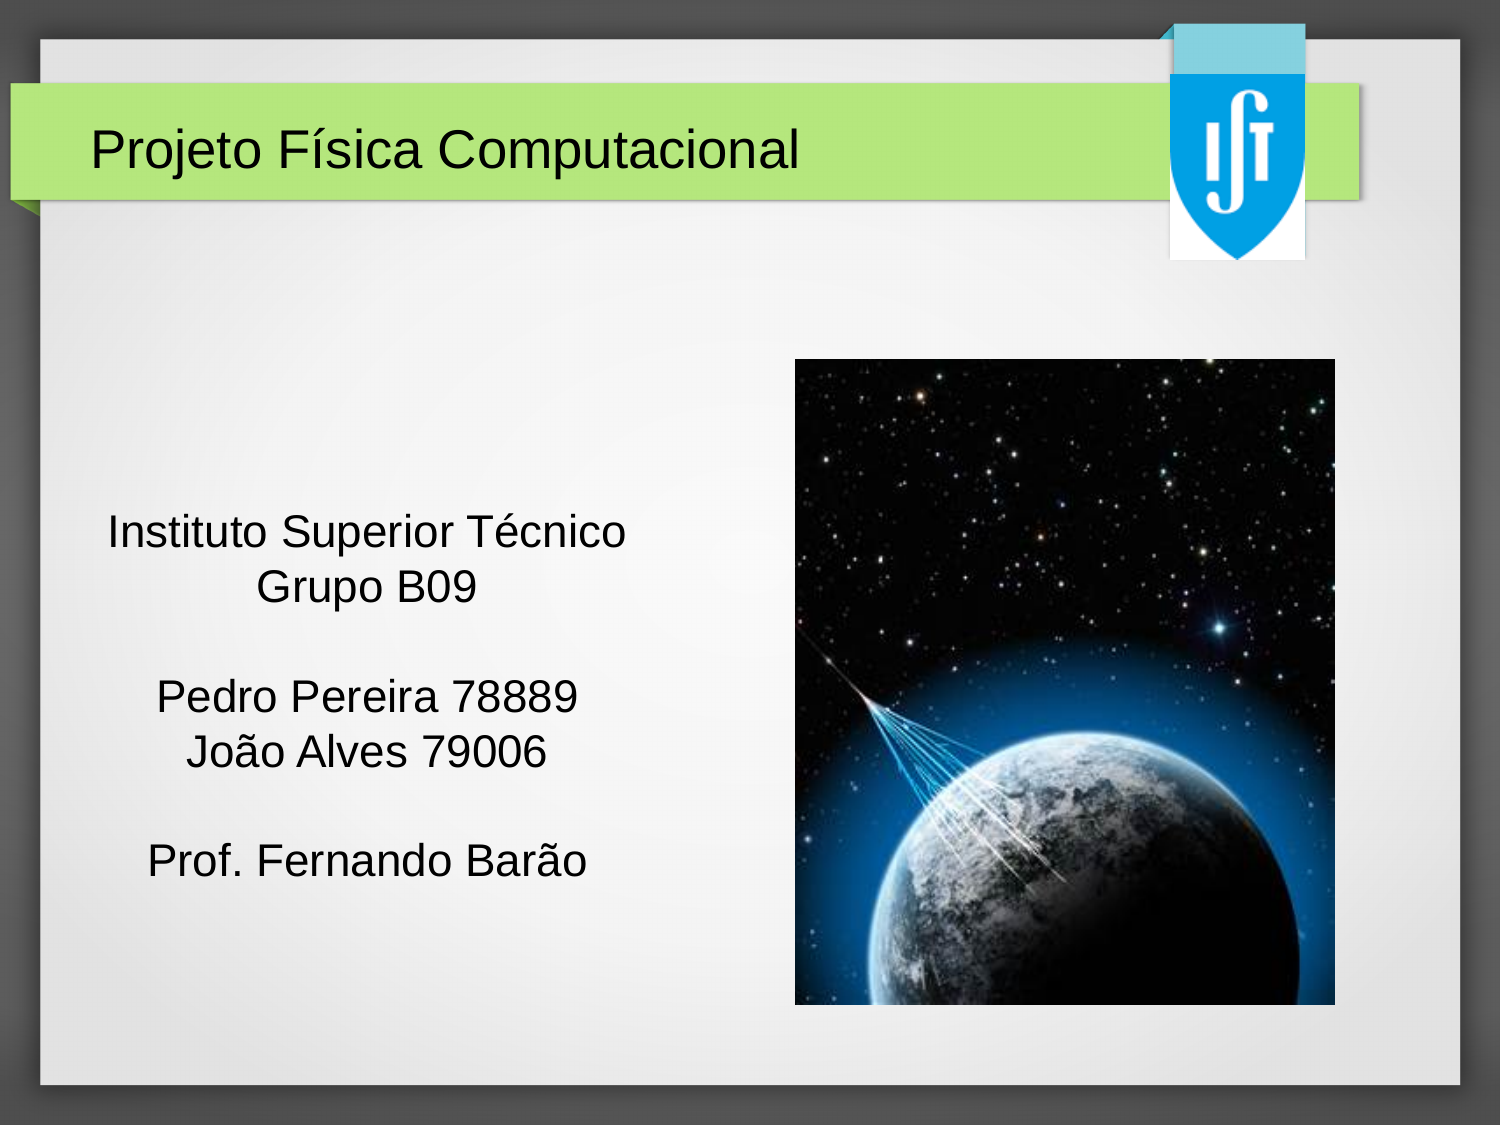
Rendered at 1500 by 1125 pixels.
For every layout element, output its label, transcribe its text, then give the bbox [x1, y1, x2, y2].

picture [0, 0, 1500, 1125]
text_box Instituto Superior Técnico Grupo B09 Pedro Pereira 78889 João Alves 79006 Prof. Fernando Barão [75, 345, 660, 998]
text_box Projeto Física Computacional [90, 54, 1440, 240]
